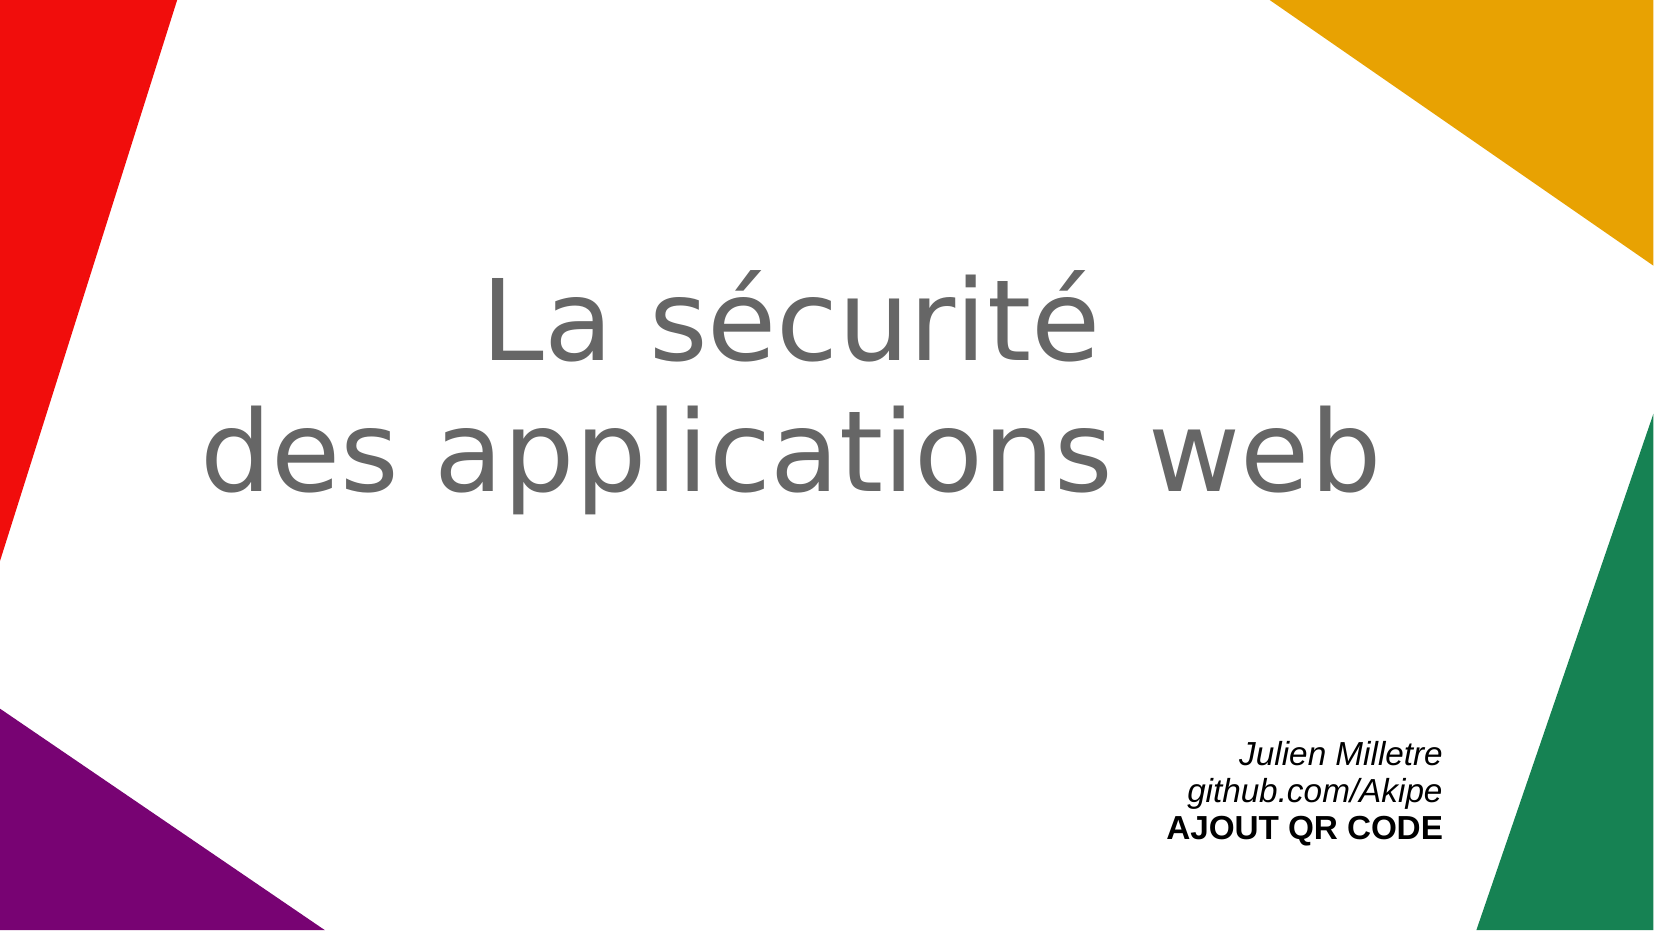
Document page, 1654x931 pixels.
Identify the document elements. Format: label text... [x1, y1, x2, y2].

text_box Julien Milletre github.com/Akipe AJOUT QR CODE [1151, 727, 1458, 854]
subtitle La sécurité des applications web [47, 0, 1536, 880]
